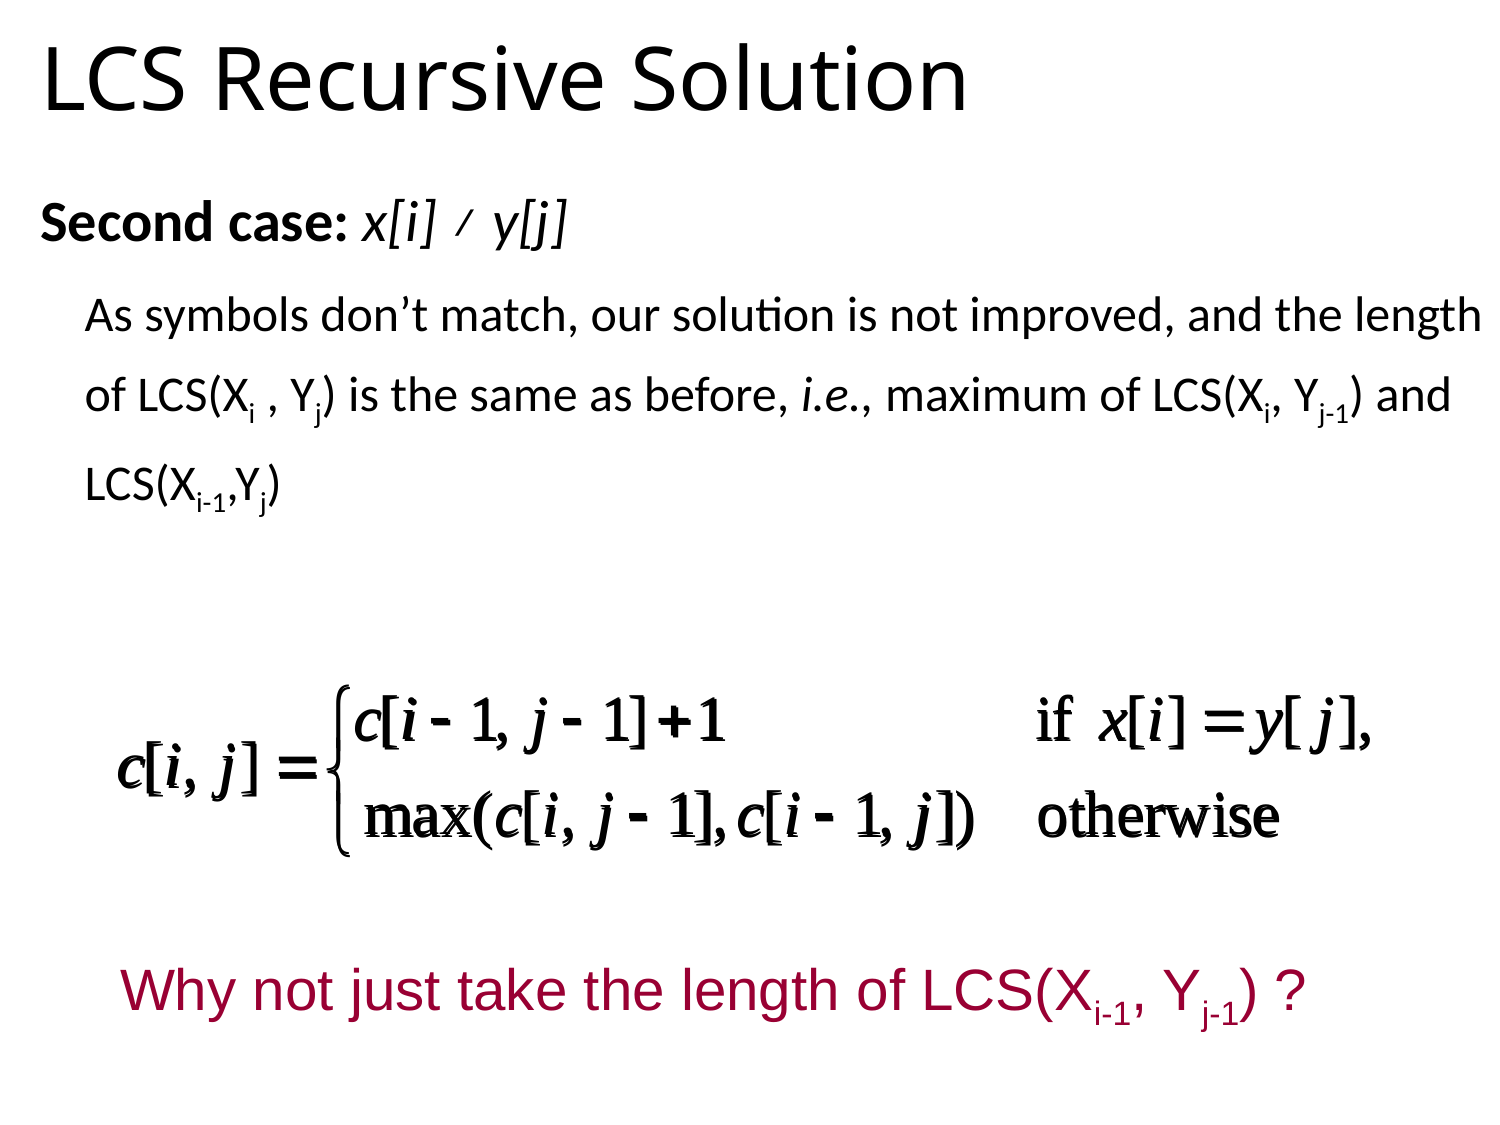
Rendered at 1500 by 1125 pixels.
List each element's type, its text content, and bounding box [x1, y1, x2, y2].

chart [109, 676, 1385, 868]
text_box Why not just take the length of LCS(Xi-1, Yj-1) ? [105, 944, 1323, 1040]
list Second case: x[i] ≠ y[j] As symbols don’t match, our solution is not improved, and the length of LCS(Xi , Yj) is the same as before, i.e., maximum of LCS(Xi, Yj-1) and LCS(Xi-1,Yj) [25, 154, 1500, 1014]
picture [108, 675, 1384, 865]
title LCS Recursive Solution [25, 26, 1469, 138]
